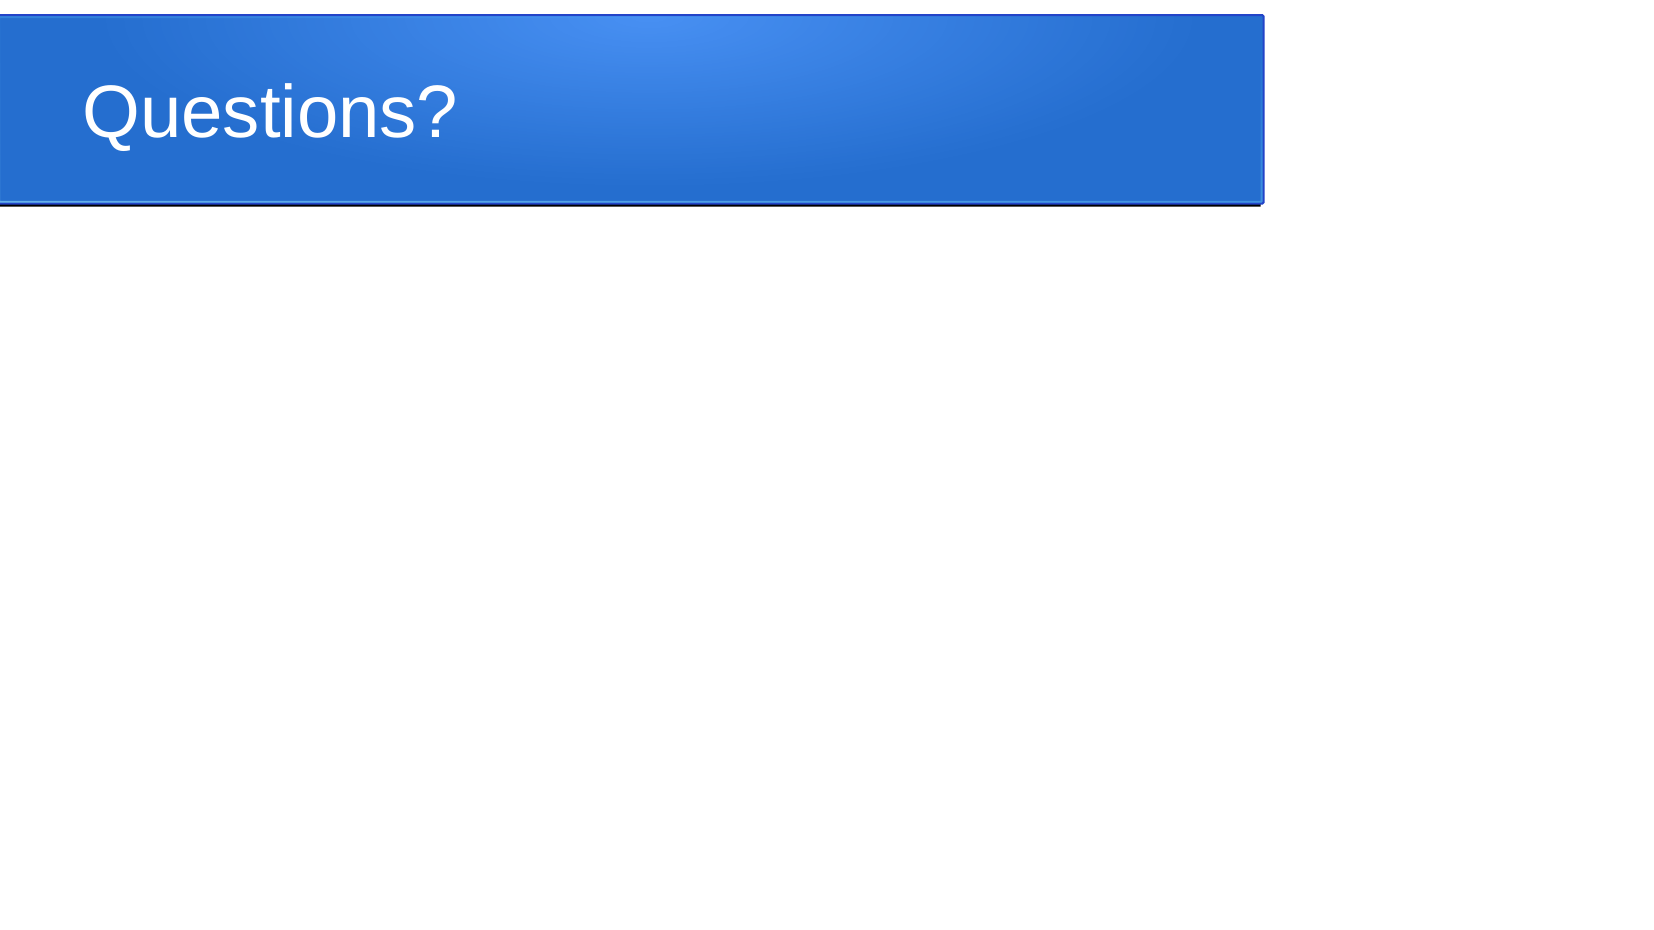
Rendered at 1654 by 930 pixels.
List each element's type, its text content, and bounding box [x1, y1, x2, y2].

title Questions? [82, 35, 1234, 189]
